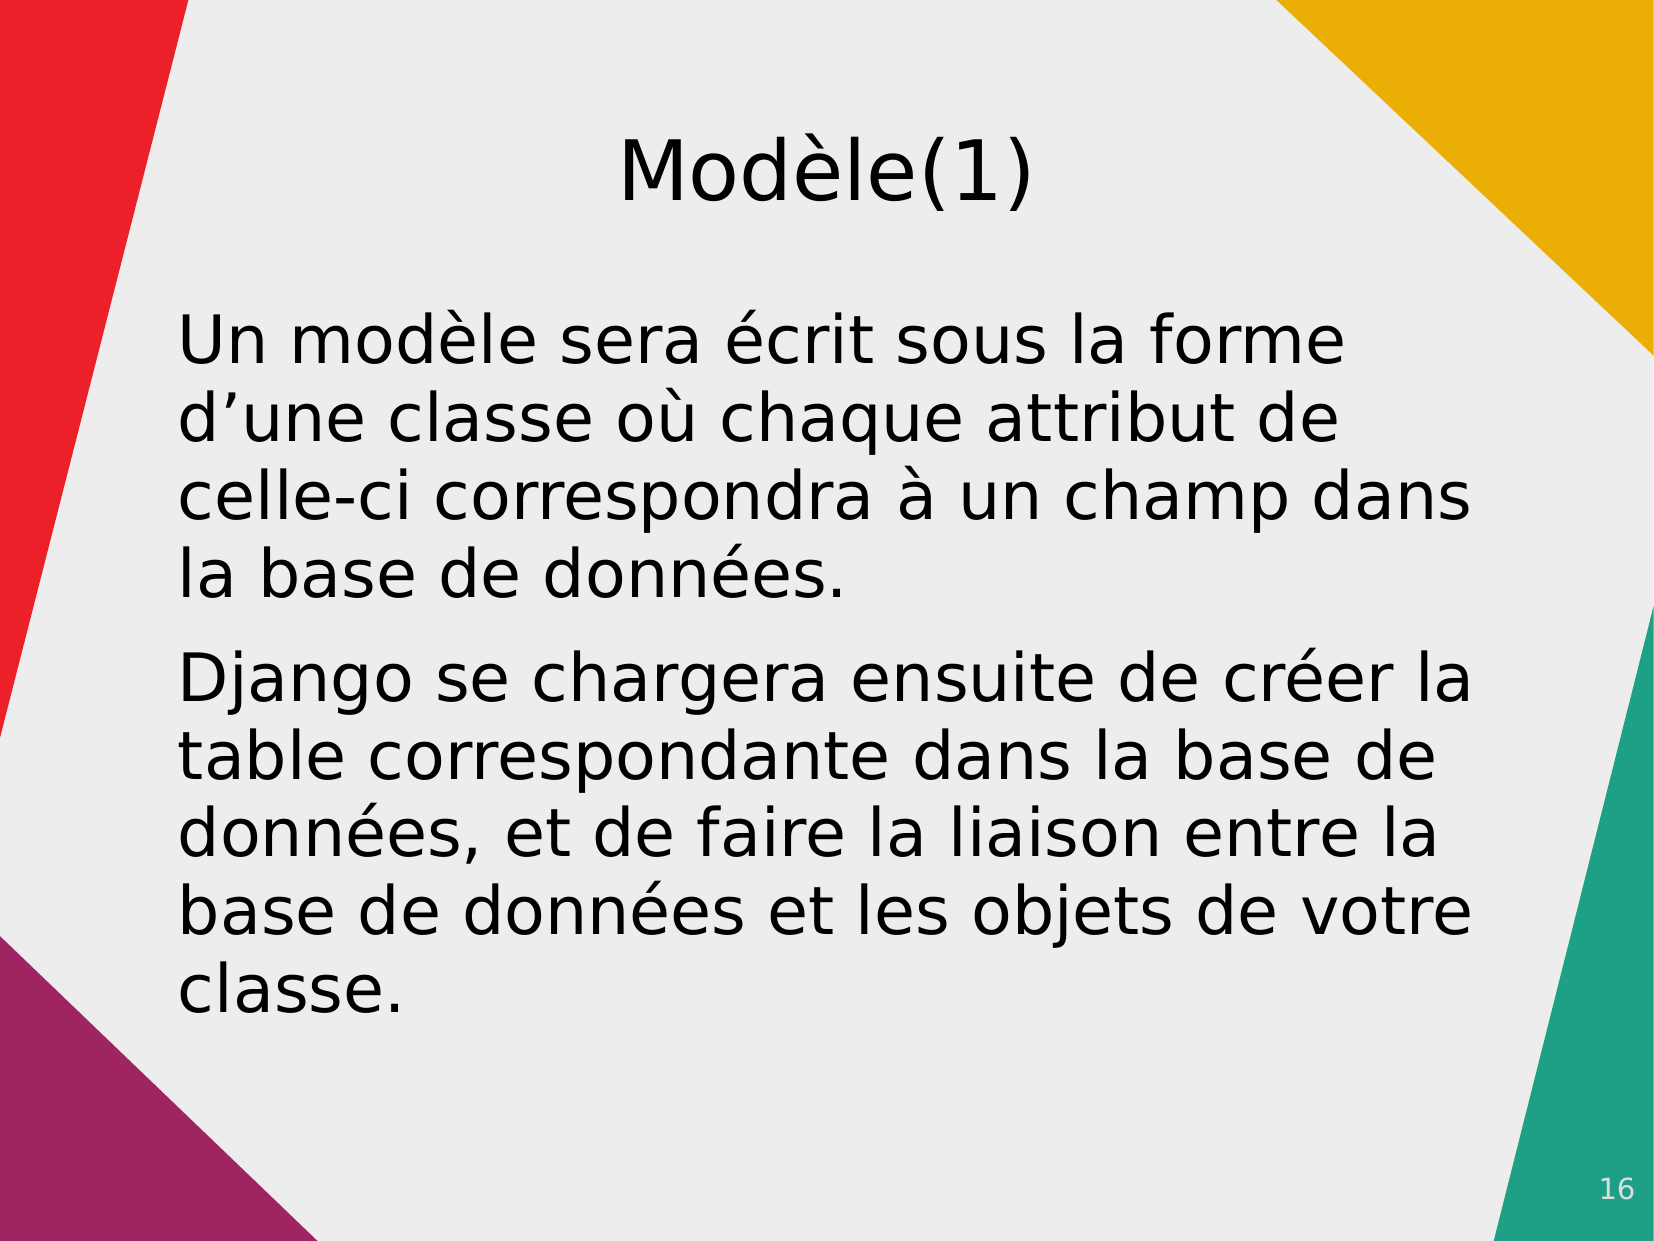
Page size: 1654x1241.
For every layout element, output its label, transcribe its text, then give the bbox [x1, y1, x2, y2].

list Un modèle sera écrit sous la forme d’une classe où chaque attribut de celle-ci correspondra à un champ dans la base de données. Django se chargera ensuite de créer la table correspondante dans la base de données, et de faire la liaison entre la base de données et les objets de votre classe. [114, 302, 1539, 1033]
title Modèle(1) [114, 73, 1539, 271]
